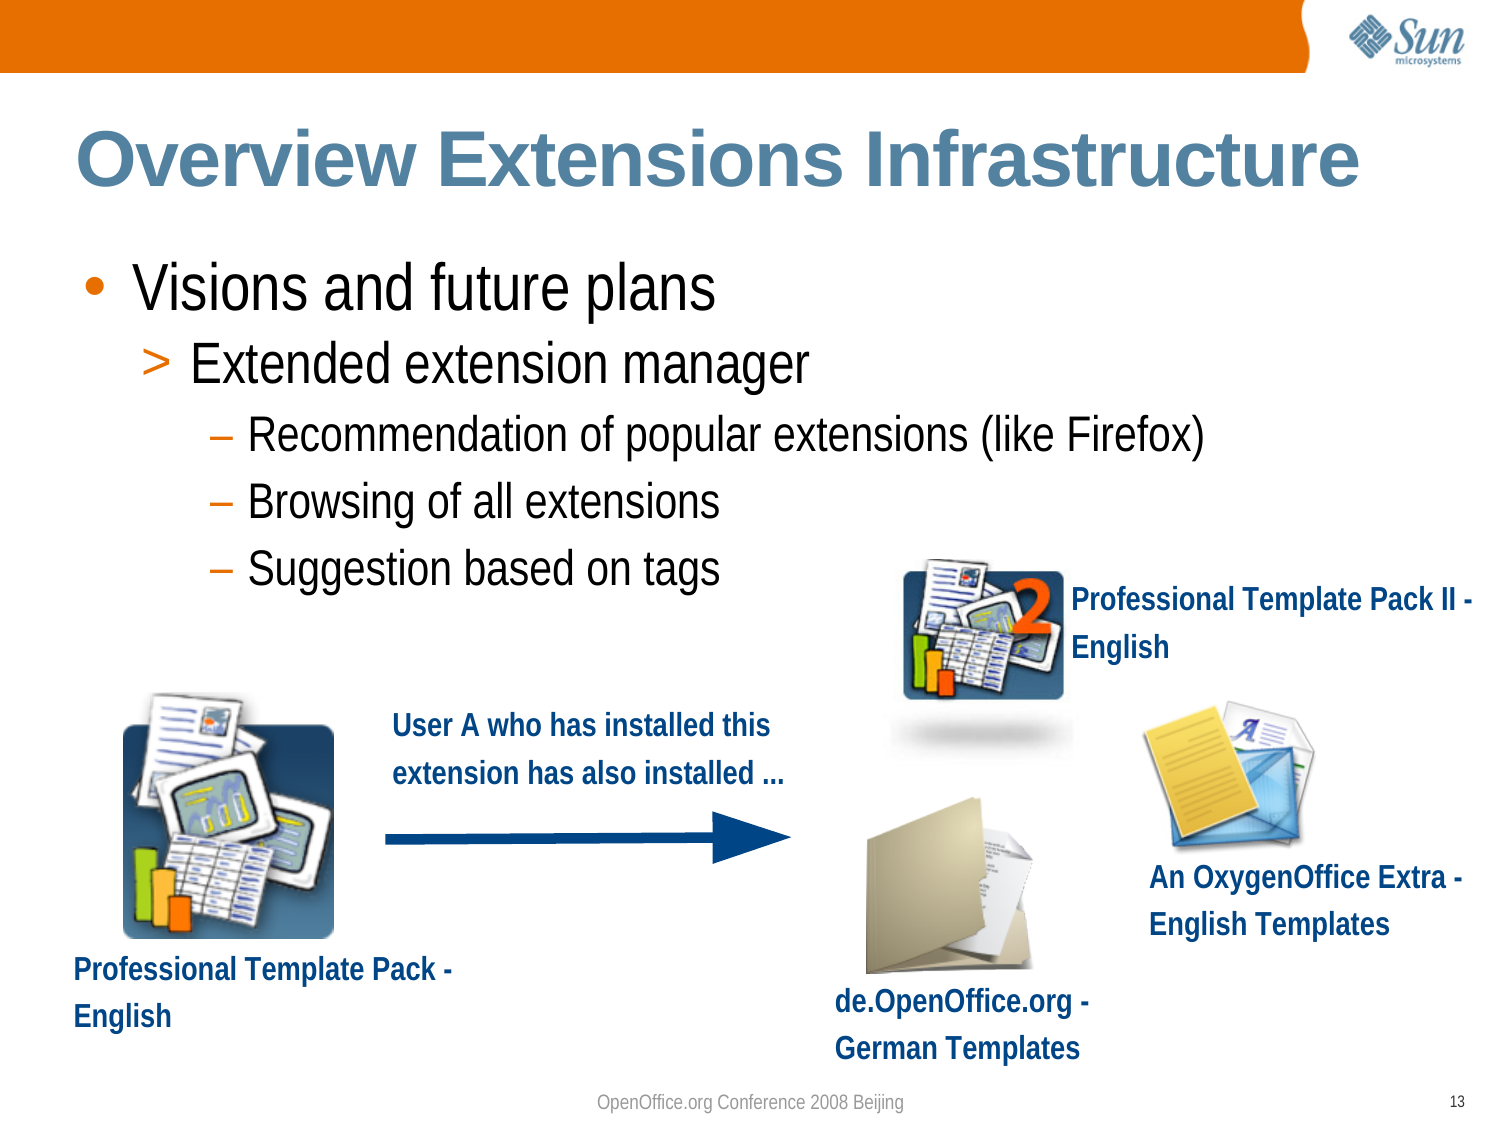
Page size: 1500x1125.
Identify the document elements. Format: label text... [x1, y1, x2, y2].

text_box de.OpenOffice.org - German Templates [835, 986, 1098, 1073]
picture [1141, 689, 1318, 866]
picture [0, 0, 1500, 73]
text_box Professional Template Pack - English [73, 954, 459, 1041]
picture [123, 692, 334, 939]
text_box An OxygenOffice Extra - English Templates [1149, 862, 1472, 949]
text_box Professional Template Pack II - English [1071, 585, 1480, 671]
text_box User A who has installed this extension has also installed ... [392, 711, 786, 797]
picture [883, 559, 1090, 767]
title Overview Extensions Infrastructure [75, 123, 1437, 227]
list Visions and future plans Extended extension manager Recommendation of popular extensions (like Firefox) Browsing of all extensions Suggestion based on tags [64, 258, 1401, 1062]
picture [866, 797, 1043, 974]
